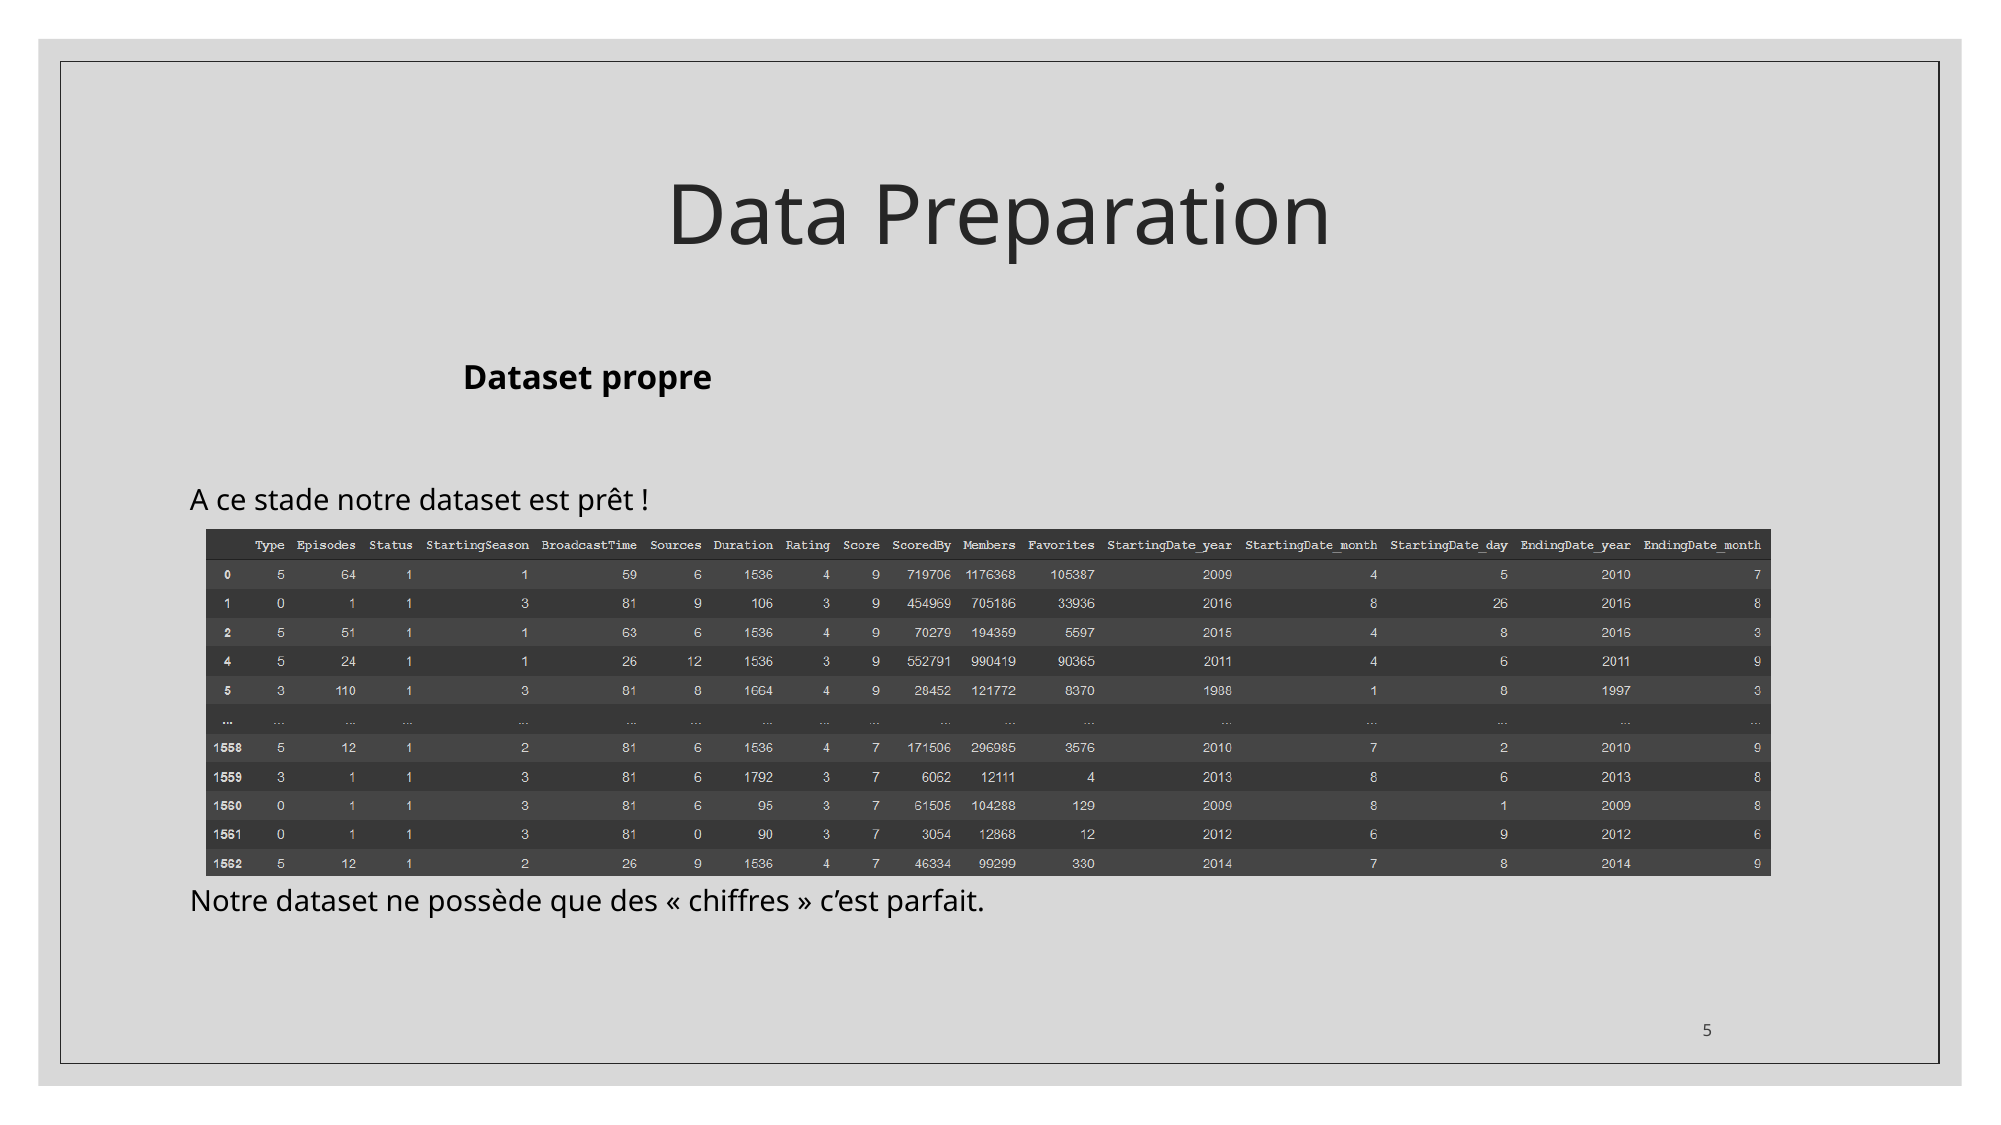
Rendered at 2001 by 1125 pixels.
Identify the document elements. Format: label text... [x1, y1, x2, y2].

text_box [1687, 990, 1825, 1051]
list Dataset propre A ce stade notre dataset est prêt ! Notre dataset ne possède que des « chiffres » c’est parfait. [174, 345, 1825, 977]
title Data Preparation [174, 105, 1825, 331]
picture [206, 529, 1771, 876]
